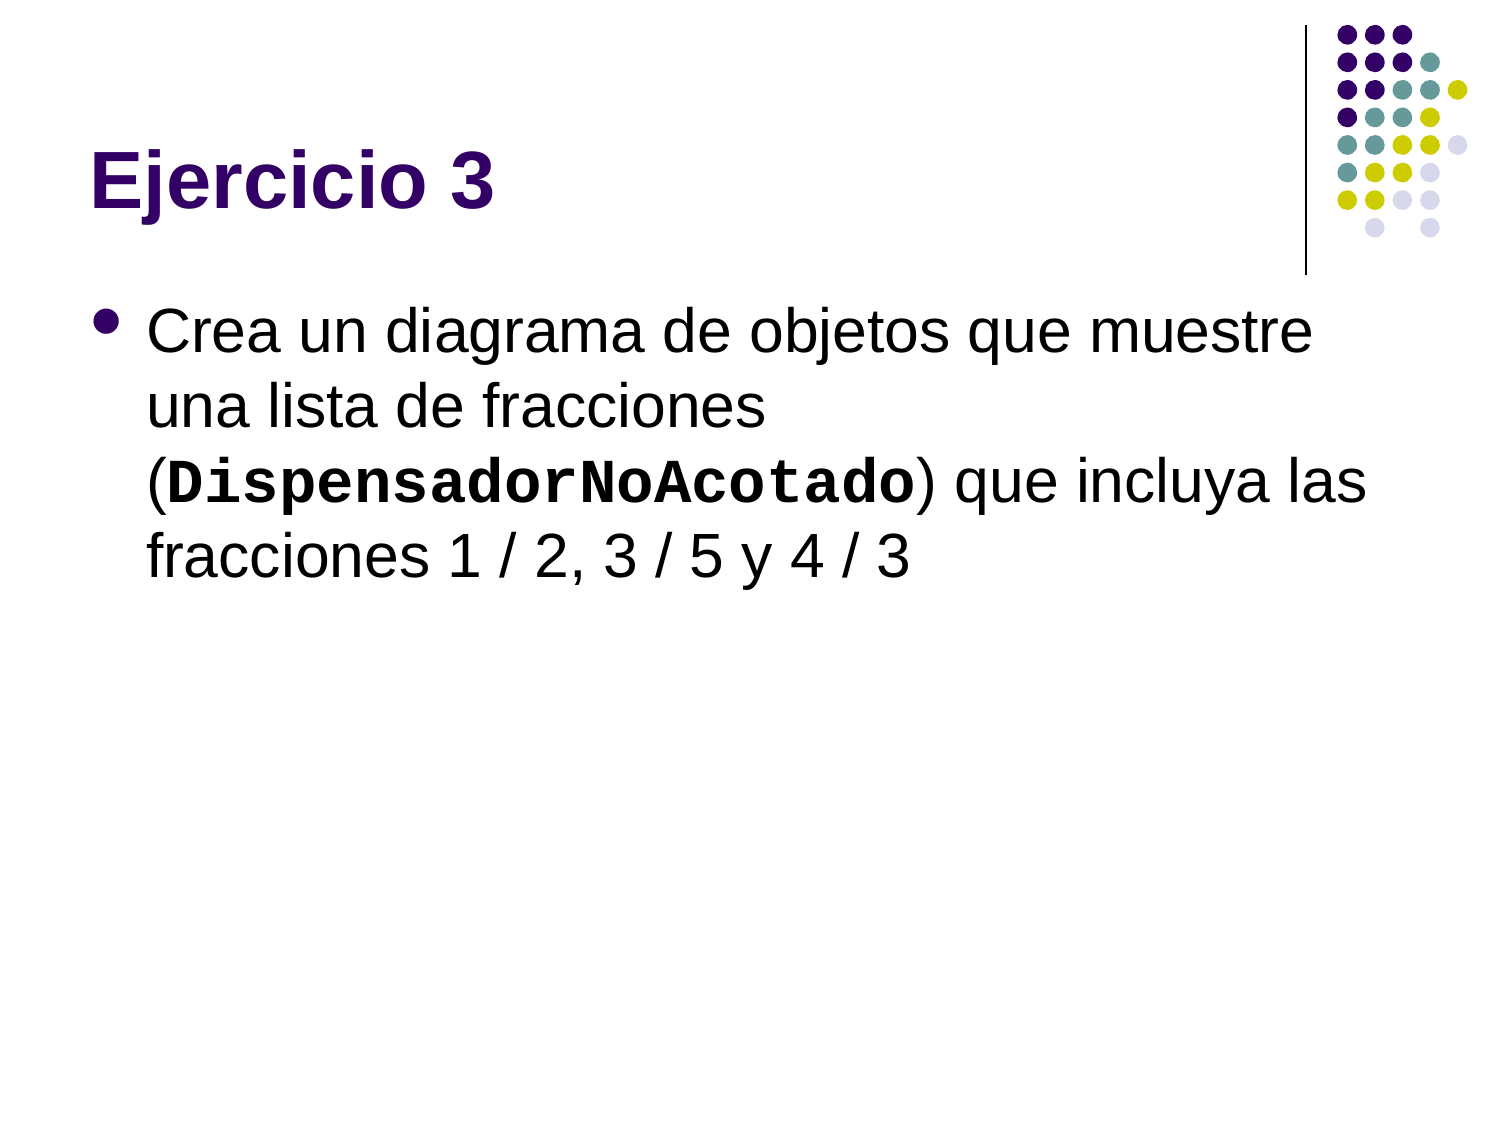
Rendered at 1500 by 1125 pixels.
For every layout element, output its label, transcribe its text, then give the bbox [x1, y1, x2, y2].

list Crea un diagrama de objetos que muestre una lista de fracciones (DispensadorNoAcotado) que incluya las fracciones 1 / 2, 3 / 5 y 4 / 3 [75, 282, 1426, 1006]
title Ejercicio 3 [74, 20, 1313, 233]
